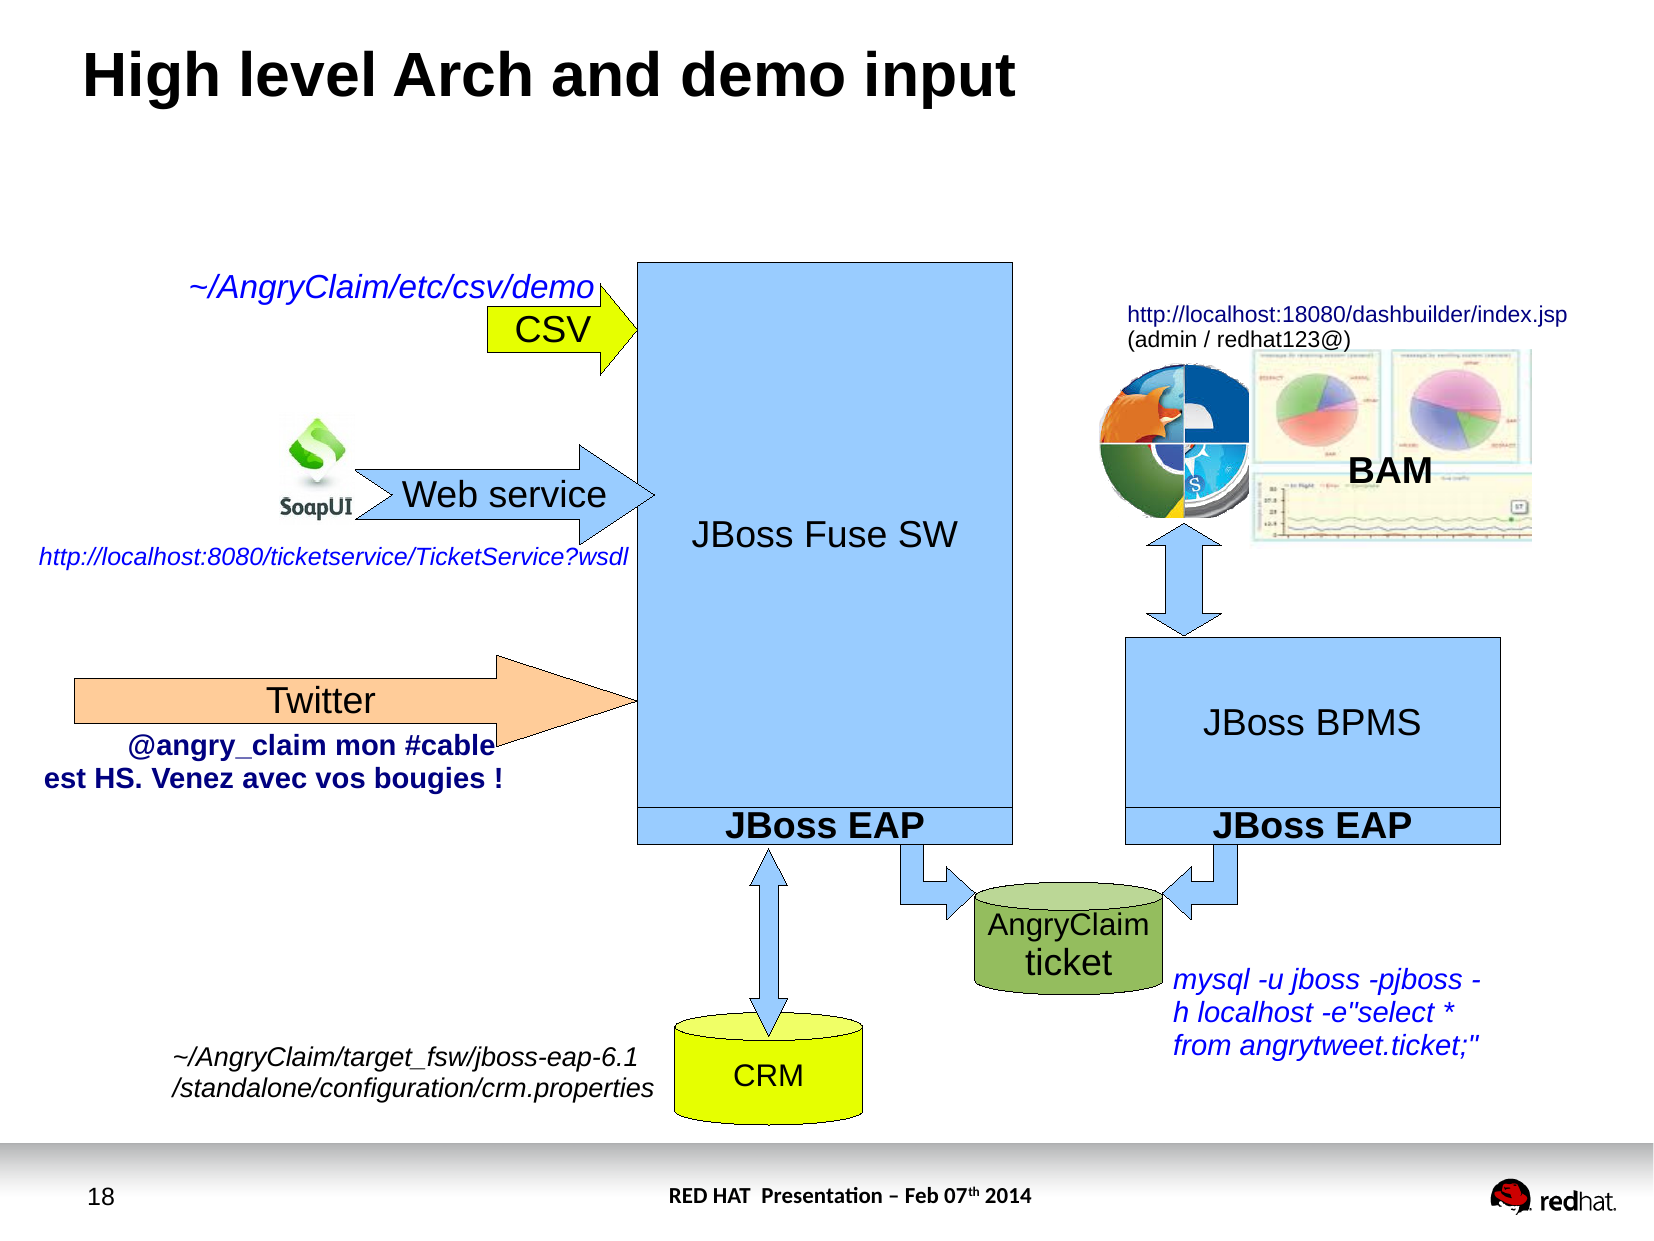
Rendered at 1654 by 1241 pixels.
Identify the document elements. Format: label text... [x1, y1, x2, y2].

text_box ~/AngryClaim/etc/csv/demo [55, 268, 626, 306]
text_box AngryClaim ticket [974, 897, 1163, 995]
text_box JBoss Fuse SW [637, 262, 1013, 808]
text_box ~/AngryClaim/target_fsw/jboss-eap-6.1 /standalone/configuration/crm.properties [157, 1016, 683, 1129]
text_box Twitter [74, 655, 638, 740]
text_box http://localhost:8080/ticketservice/TicketService?wsdl [0, 542, 630, 632]
text_box http://localhost:18080/dashbuilder/index.jsp (admin / redhat123@) [900, 294, 1642, 360]
text_box CSV [487, 306, 638, 376]
text_box JBoss EAP [637, 808, 1013, 845]
picture [279, 412, 355, 526]
text_box [749, 848, 788, 1037]
text_box @angry_claim mon #cable est HS. Venez avec vos bougies ! [0, 721, 519, 802]
text_box CRM [683, 1028, 863, 1126]
title High level Arch and demo input [82, 37, 1571, 113]
text_box Web service [355, 444, 655, 542]
text_box mysql -u jboss -pjboss -h localhost -e"select * from angrytweet.ticket;" [1087, 937, 1500, 1088]
text_box JBoss EAP [1125, 808, 1501, 845]
picture [0, 1143, 1654, 1241]
text_box [1162, 844, 1238, 920]
text_box [1146, 523, 1222, 636]
picture [1099, 360, 1532, 549]
text_box JBoss BPMS [1125, 637, 1501, 808]
text_box [900, 844, 976, 920]
